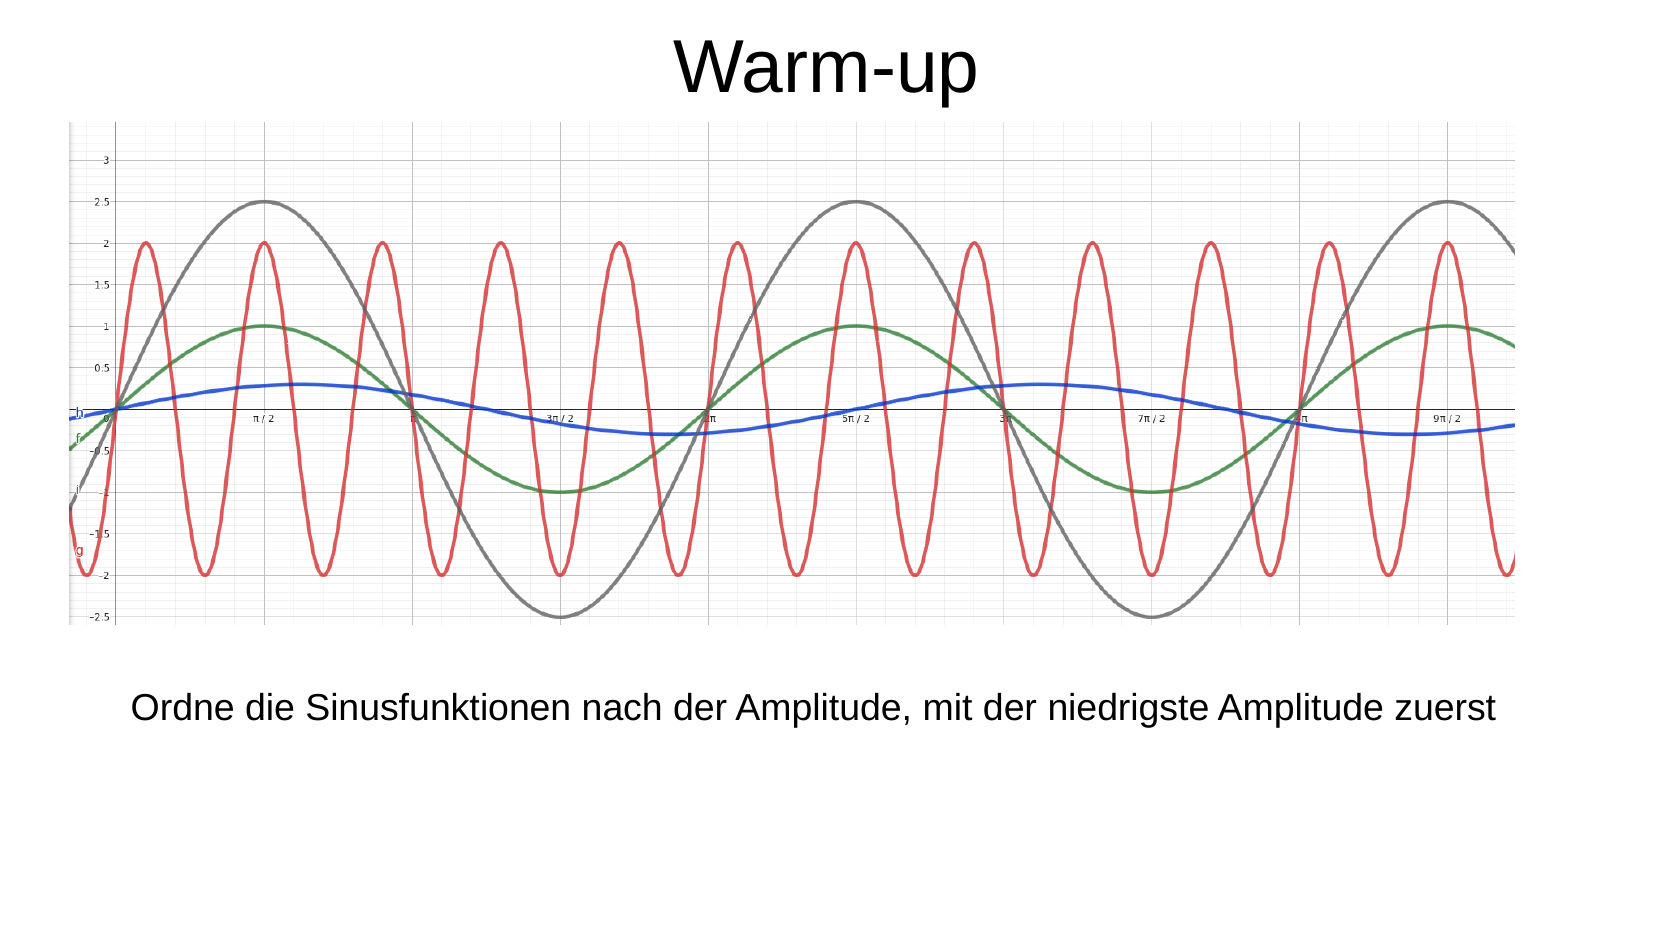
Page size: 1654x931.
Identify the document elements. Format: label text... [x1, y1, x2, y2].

text_box Ordne die Sinusfunktionen nach der Amplitude, mit der niedrigste Amplitude zuerst [115, 678, 1566, 778]
picture [68, 122, 1515, 625]
title Warm-up [82, 11, 1571, 123]
